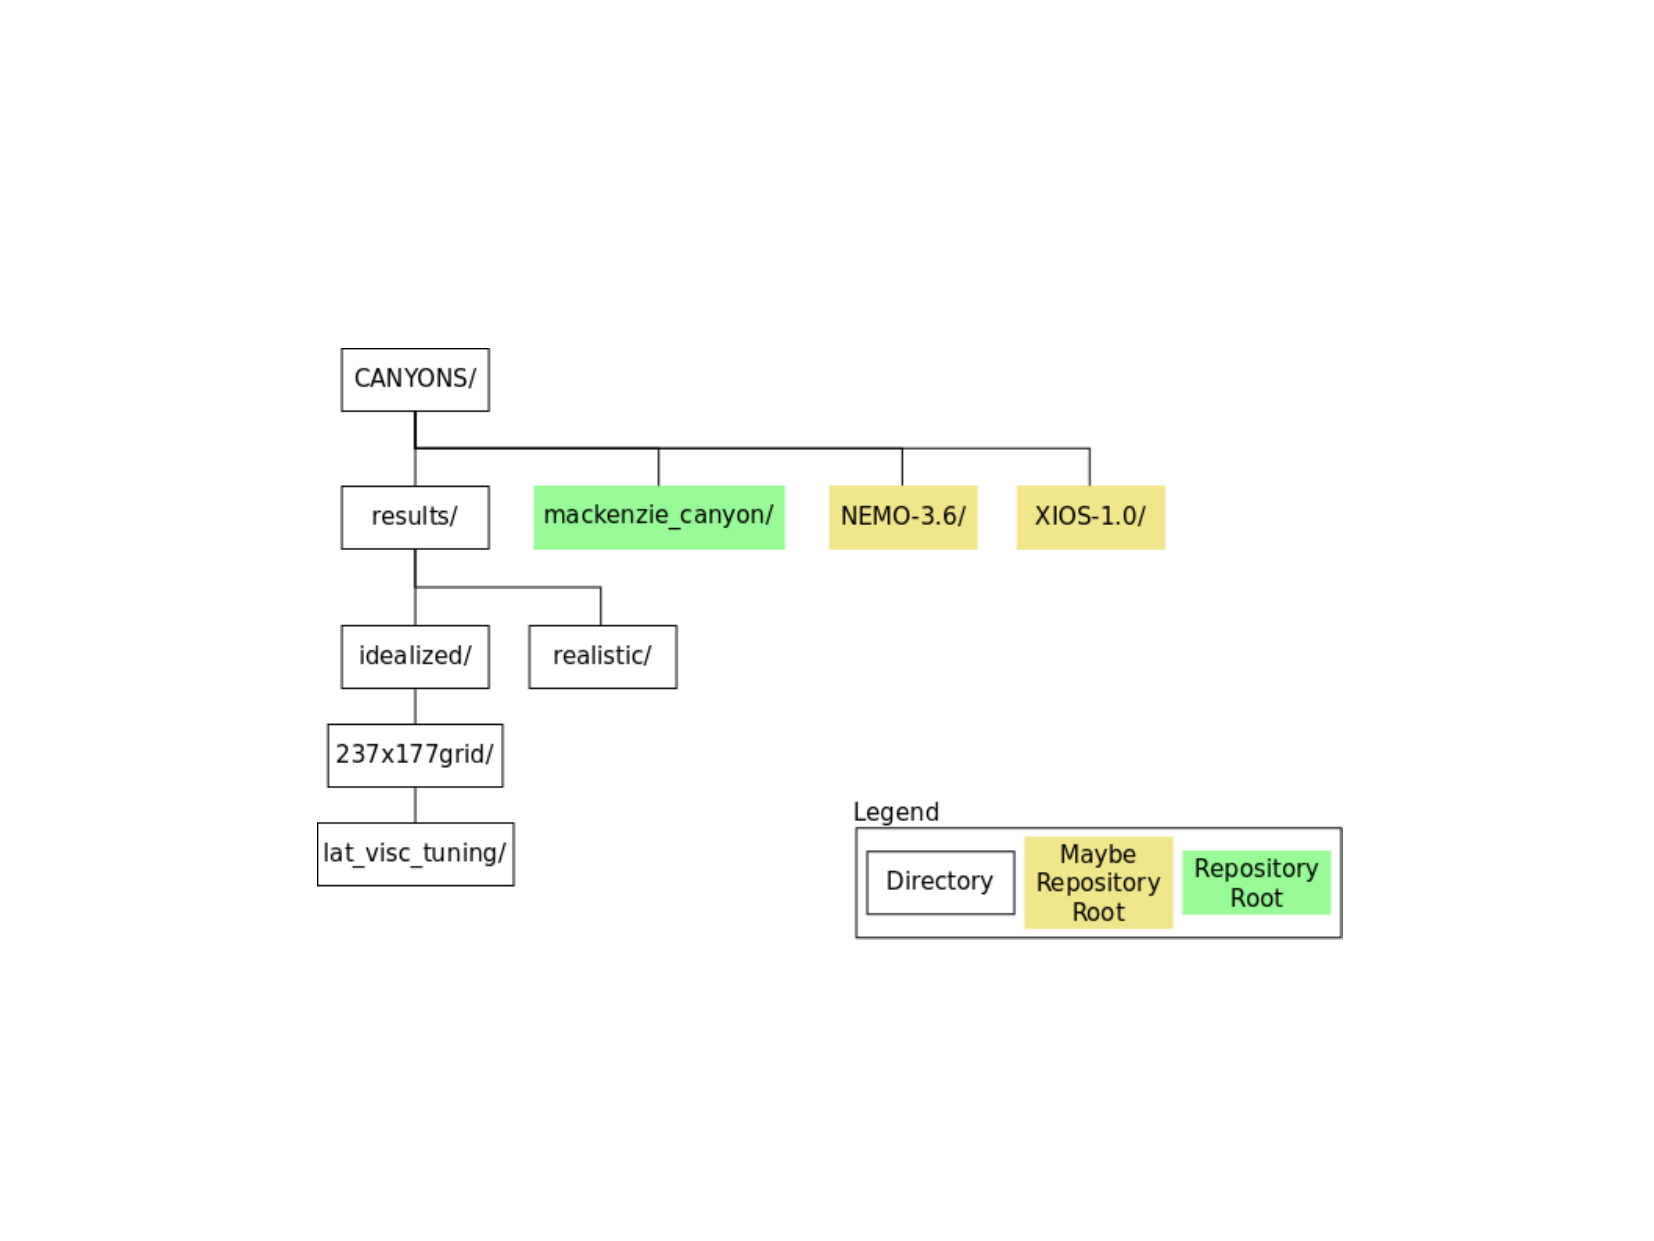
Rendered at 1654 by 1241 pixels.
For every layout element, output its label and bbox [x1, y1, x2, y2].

picture [317, 348, 1343, 940]
